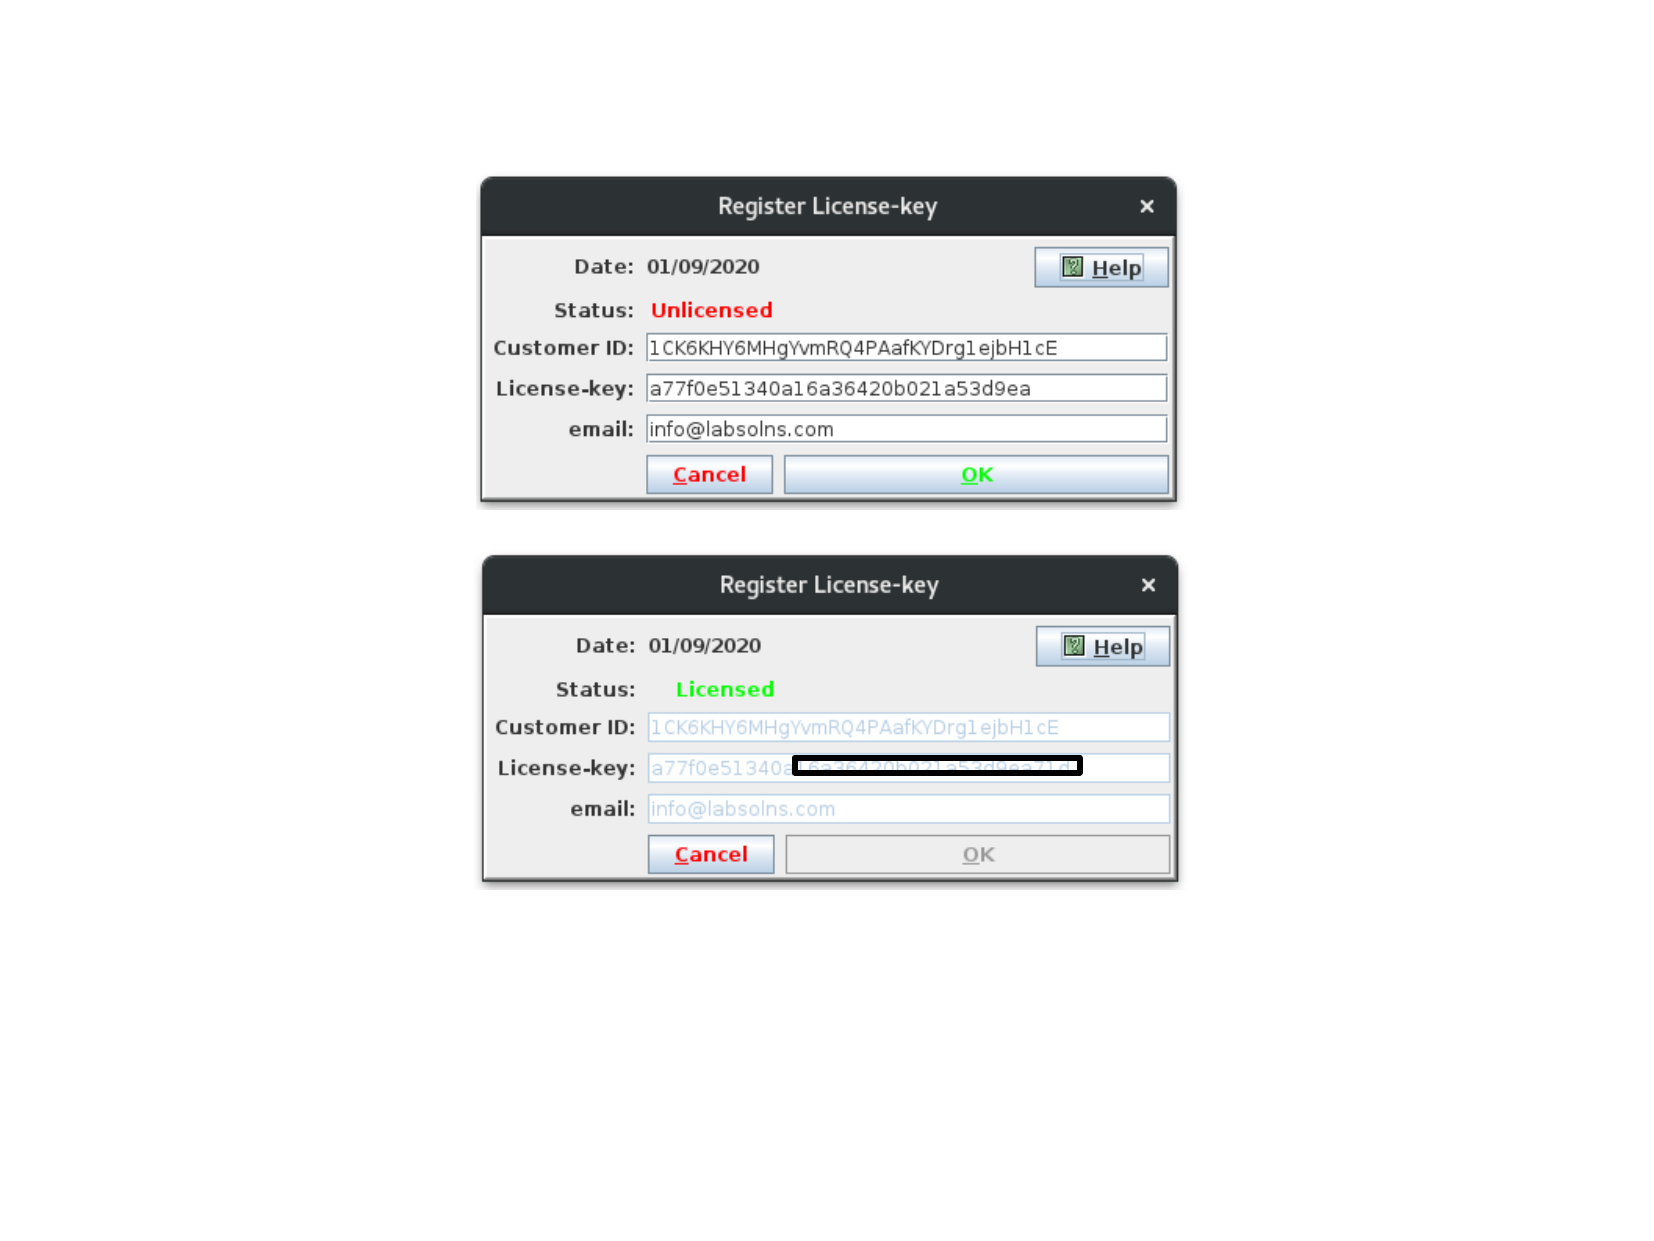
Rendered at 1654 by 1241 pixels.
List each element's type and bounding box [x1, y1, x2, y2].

picture [476, 169, 1185, 510]
picture [473, 546, 1188, 890]
